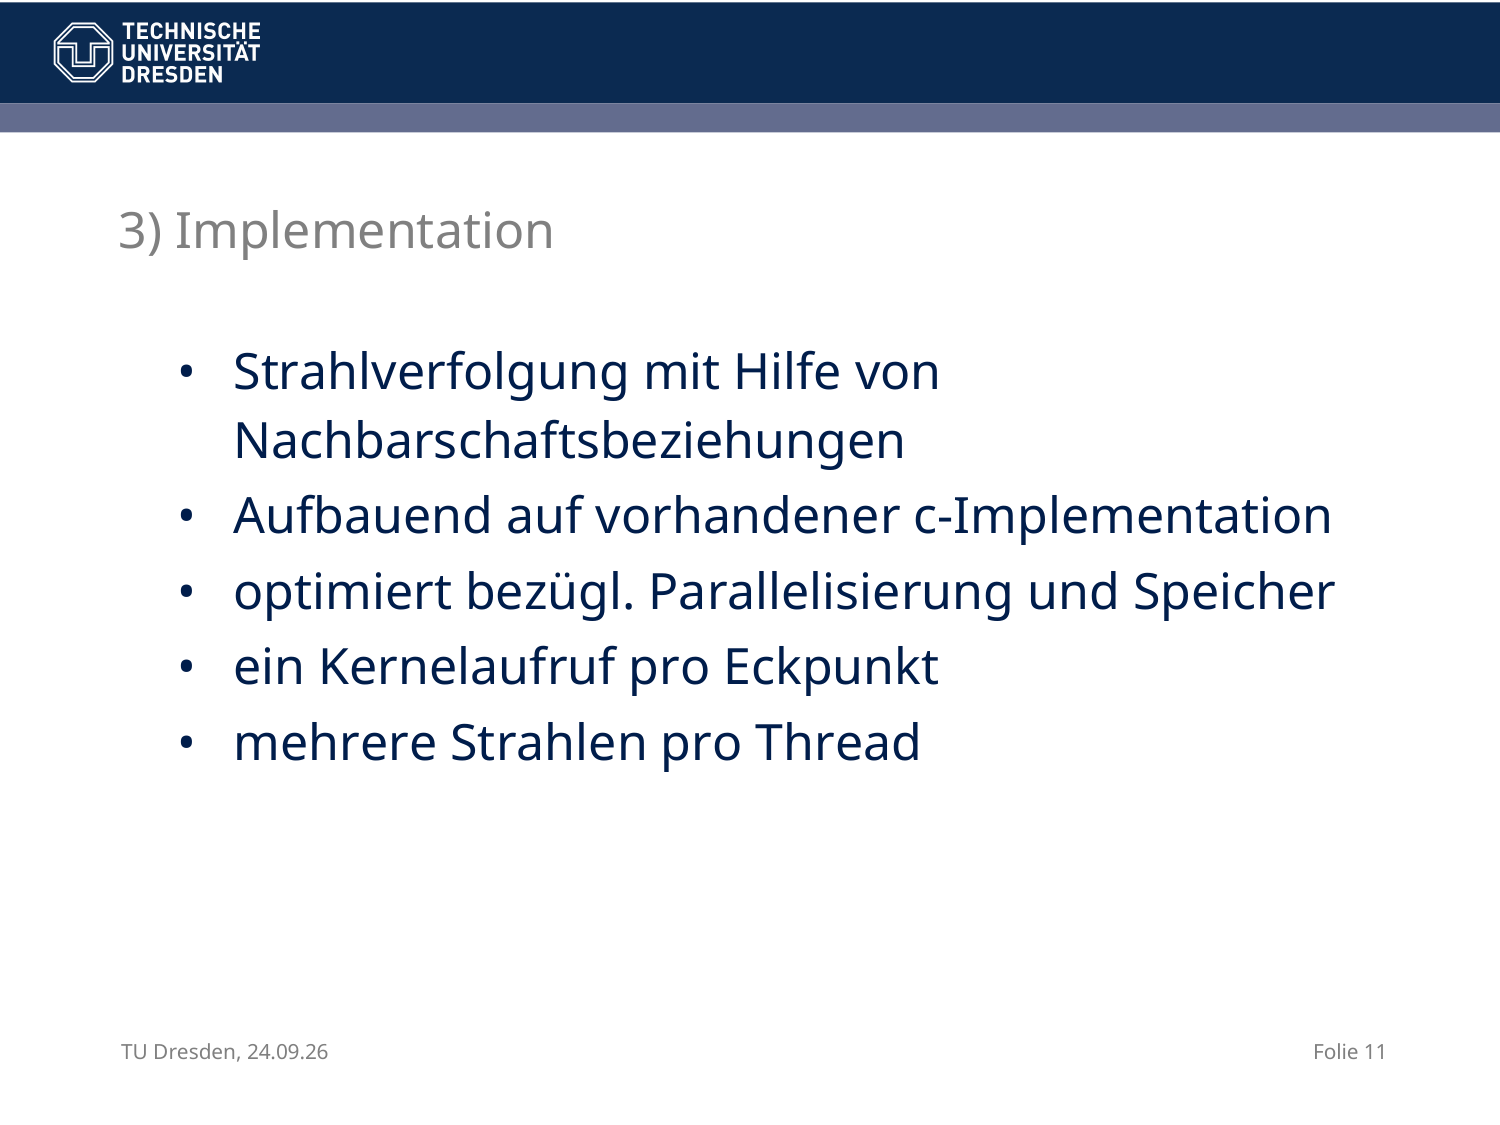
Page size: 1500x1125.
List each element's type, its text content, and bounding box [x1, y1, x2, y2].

title 3) Implementation [118, 161, 1351, 298]
picture [53, 22, 260, 83]
list Strahlverfolgung mit Hilfe von Nachbarschaftsbeziehungen Aufbauend auf vorhandener c‑Implementation optimiert bezügl. Parallelisierung und Speicher ein Kernelaufruf pro Eckpunkt mehrere Strahlen pro Thread [121, 336, 1347, 989]
